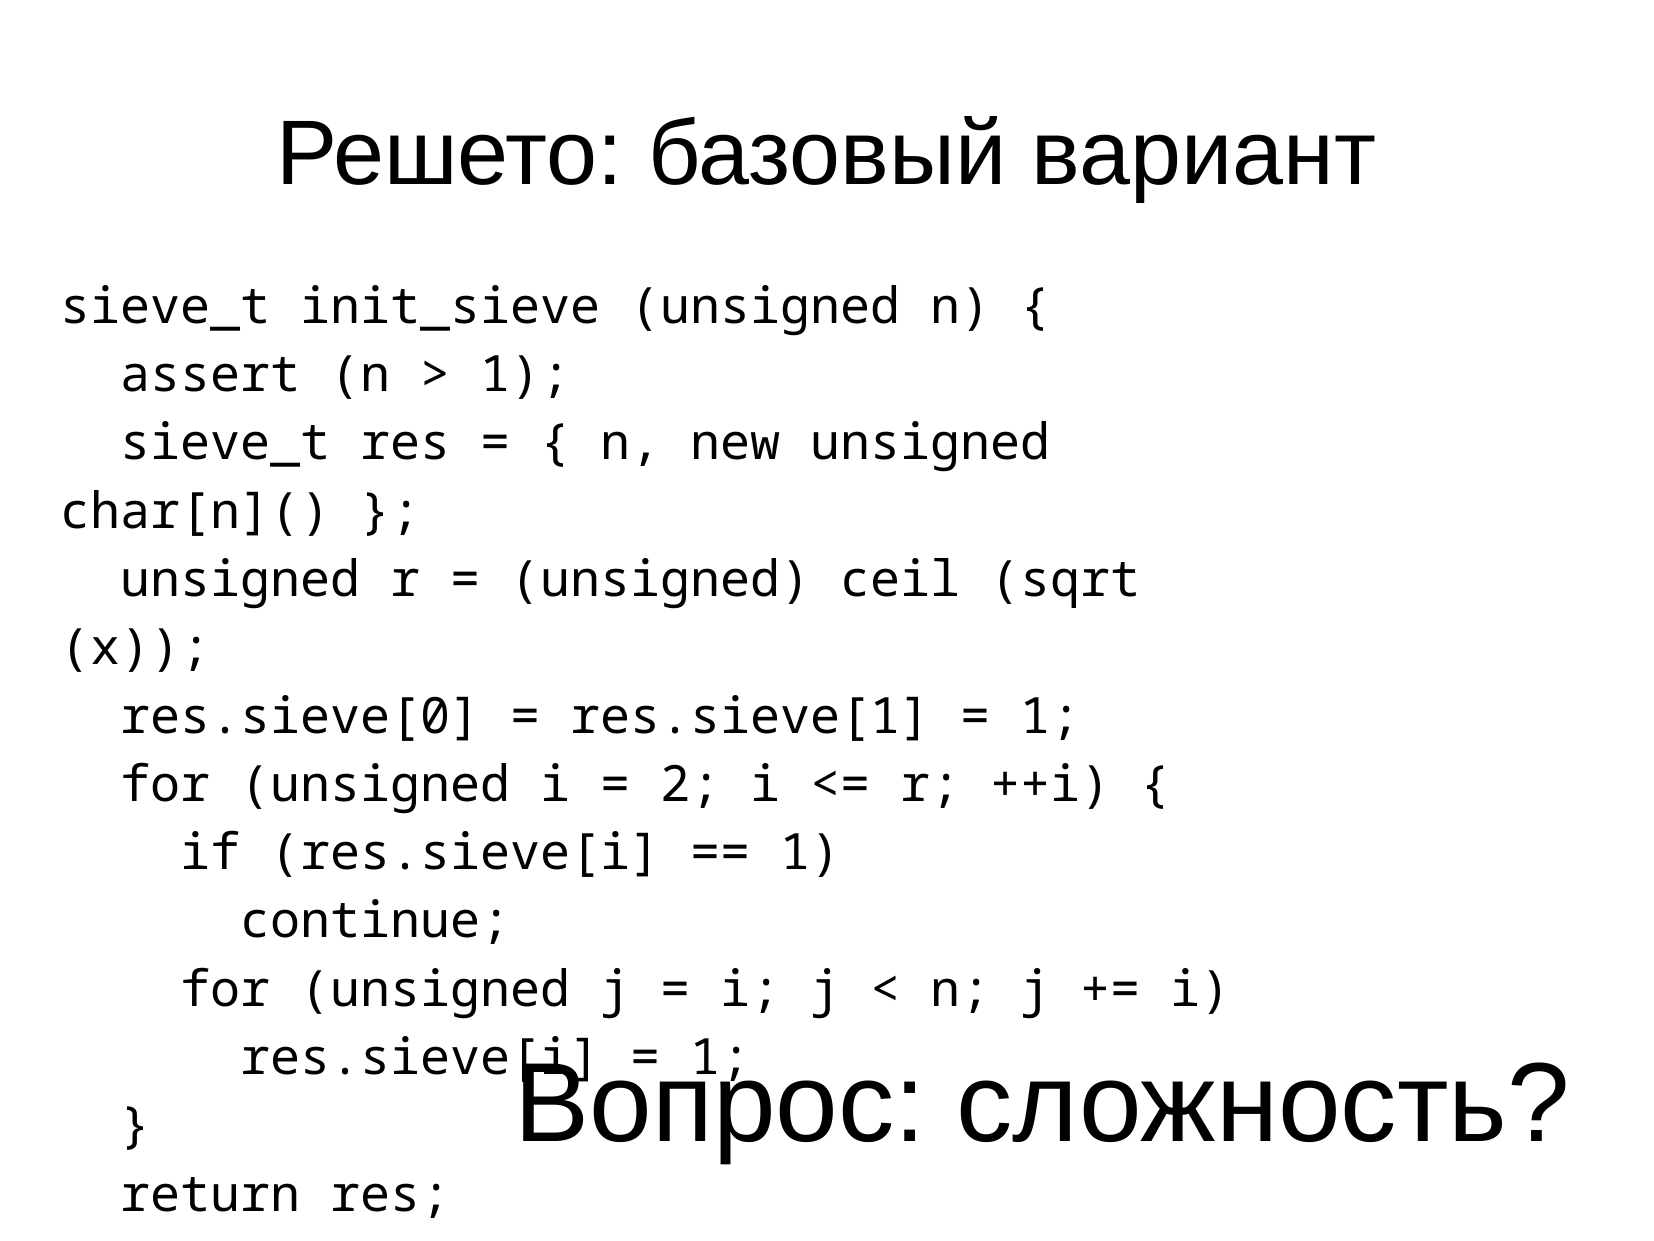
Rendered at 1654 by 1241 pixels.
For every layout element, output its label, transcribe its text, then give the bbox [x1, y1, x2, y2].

text_box sieve_t init_sieve (unsigned n) { assert (n > 1); sieve_t res = { n, new unsigned char[n]() }; unsigned r = (unsigned) ceil (sqrt (x)); res.sieve[0] = res.sieve[1] = 1; for (unsigned i = 2; i <= r; ++i) { if (res.sieve[i] == 1) continue; for (unsigned j = i; j < n; j += i) res.sieve[i] = 1; } return res; } [60, 270, 1276, 1139]
title Решето: базовый вариант [82, 49, 1571, 257]
title Вопрос: сложность? [510, 990, 1576, 1216]
